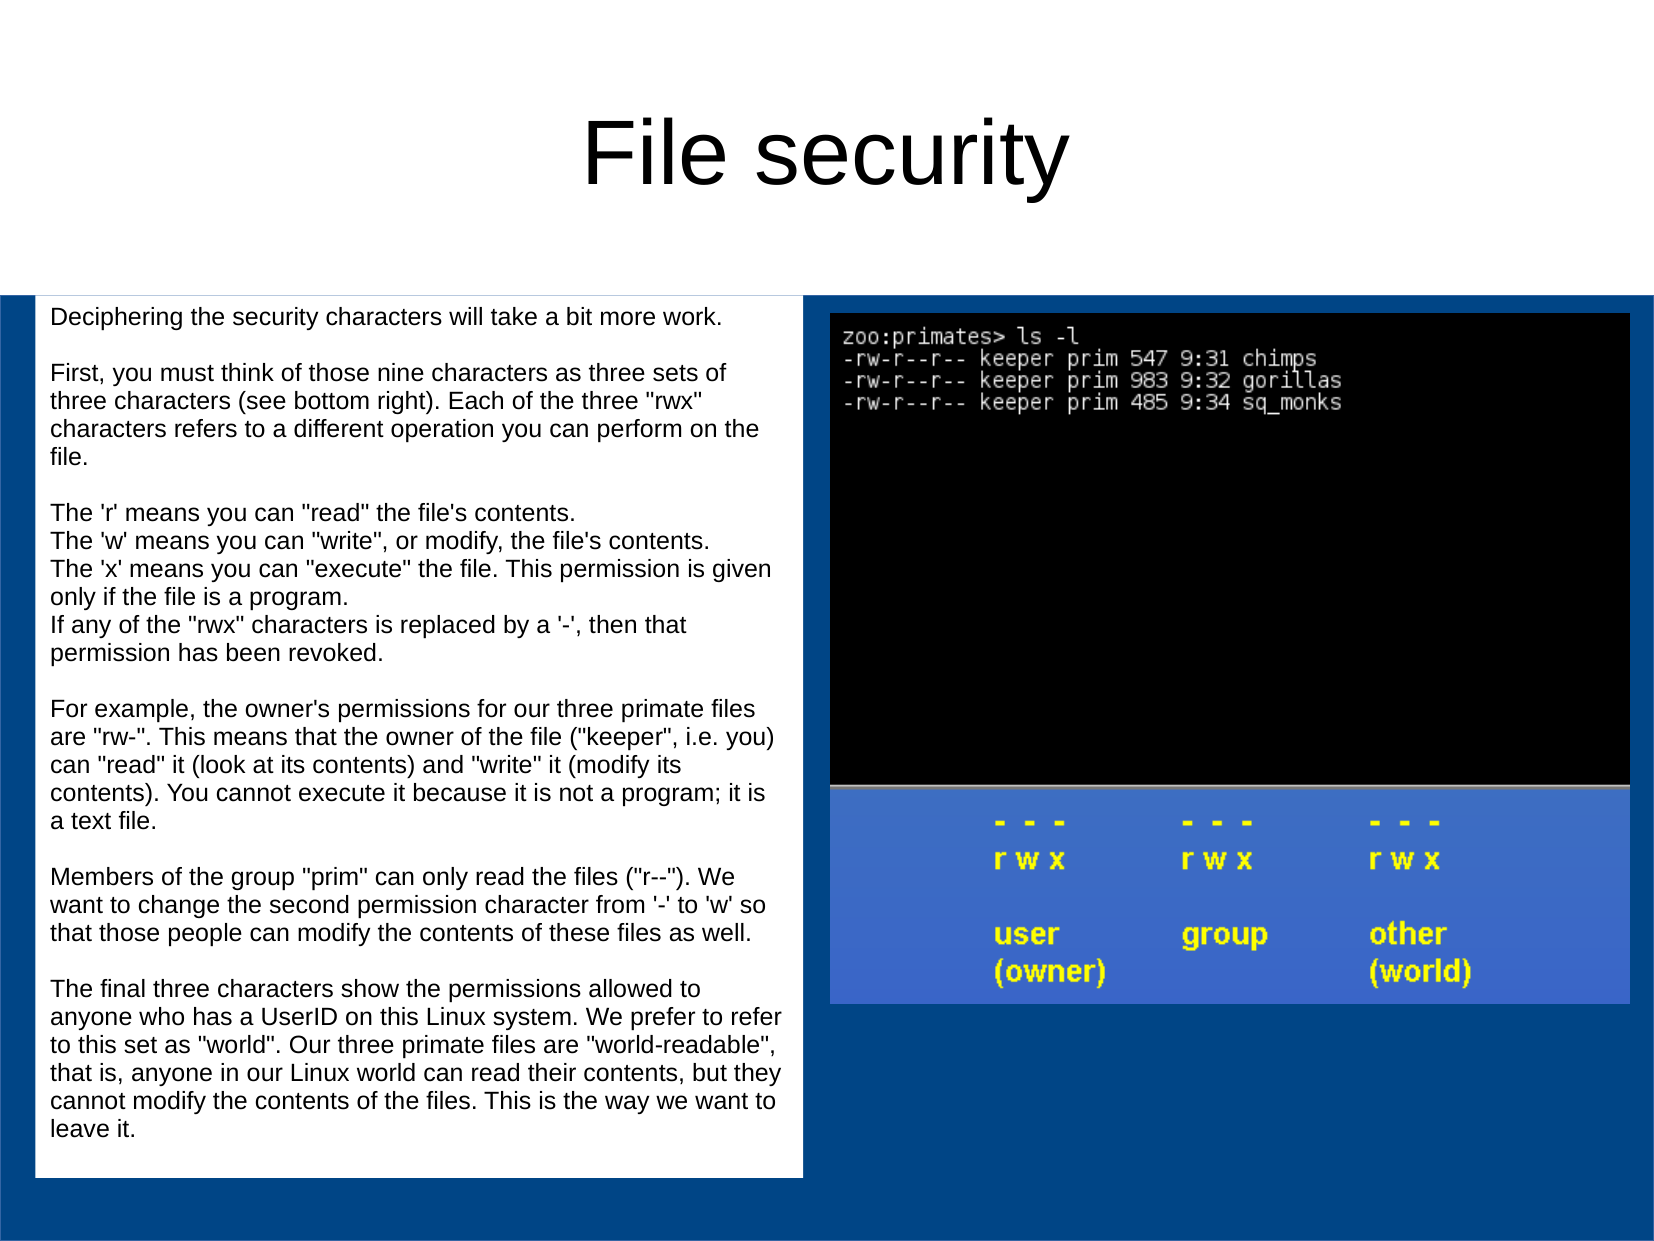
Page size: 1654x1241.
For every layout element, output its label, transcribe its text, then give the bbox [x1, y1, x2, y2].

text_box [0, 295, 1654, 1241]
text_box Deciphering the security characters will take a bit more work. First, you must think of those nine characters as three sets of three characters (see bottom right). Each of the three "rwx" characters refers to a different operation you can perform on the file. The 'r' means you can "read" the file's contents. The 'w' means you can "write", or modify, the file's contents. The 'x' means you can "execute" the file. This permission is given only if the file is a program. If any of the "rwx" characters is replaced by a '-', then that permission has been revoked. For example, the owner's permissions for our three primate files are "rw-". This means that the owner of the file ("keeper", i.e. you) can "read" it (look at its contents) and "write" it (modify its contents). You cannot execute it because it is not a program; it is a text file. Members of the group "prim" can only read the files ("r--"). We want to change the second permission character from '-' to 'w' so that those people can modify the contents of these files as well. The final three characters show the permissions allowed to anyone who has a UserID on this Linux system. We prefer to refer to this set as "world". Our three primate files are "world-readable", that is, anyone in our Linux world can read their contents, but they cannot modify the contents of the files. This is the way we want to leave it. [35, 295, 804, 1178]
title File security [82, 49, 1571, 257]
picture [830, 313, 1630, 1004]
